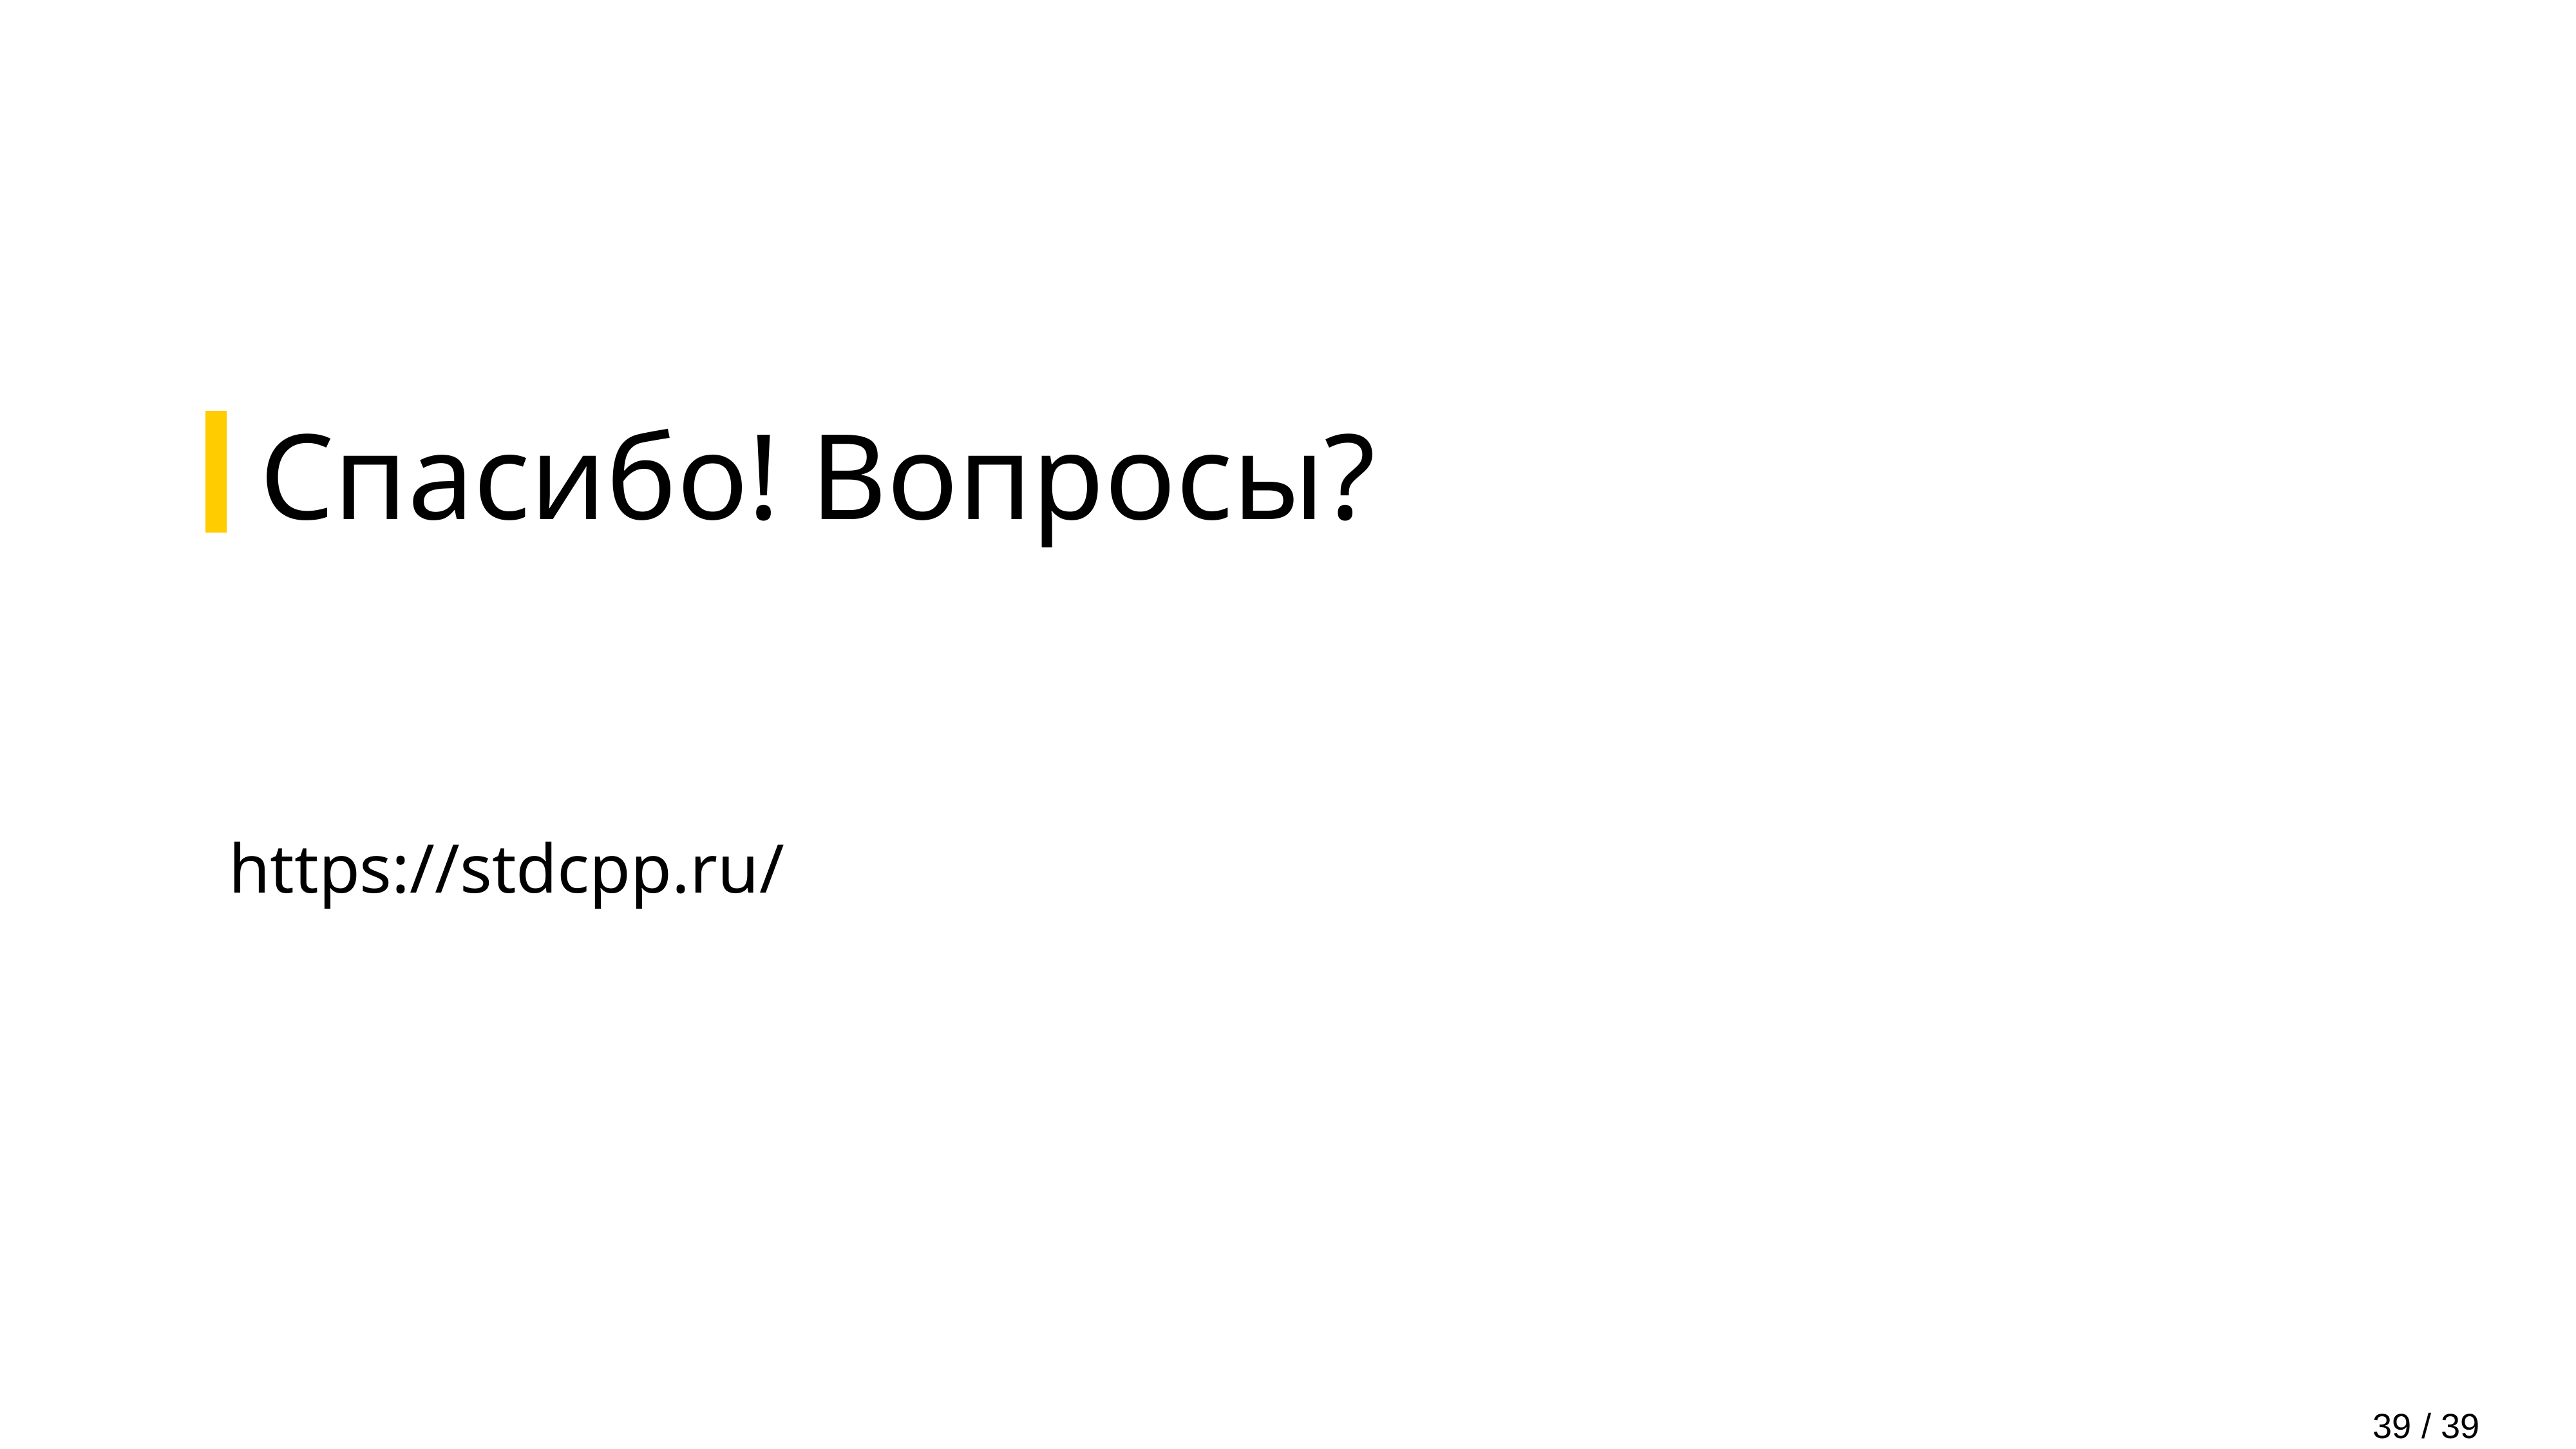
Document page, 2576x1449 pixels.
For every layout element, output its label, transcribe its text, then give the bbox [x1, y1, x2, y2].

title Спасибо! Вопросы? https://stdcpp.ru/ [205, 343, 2370, 1106]
text_box <number> / 39 [2363, 1402, 2576, 1449]
